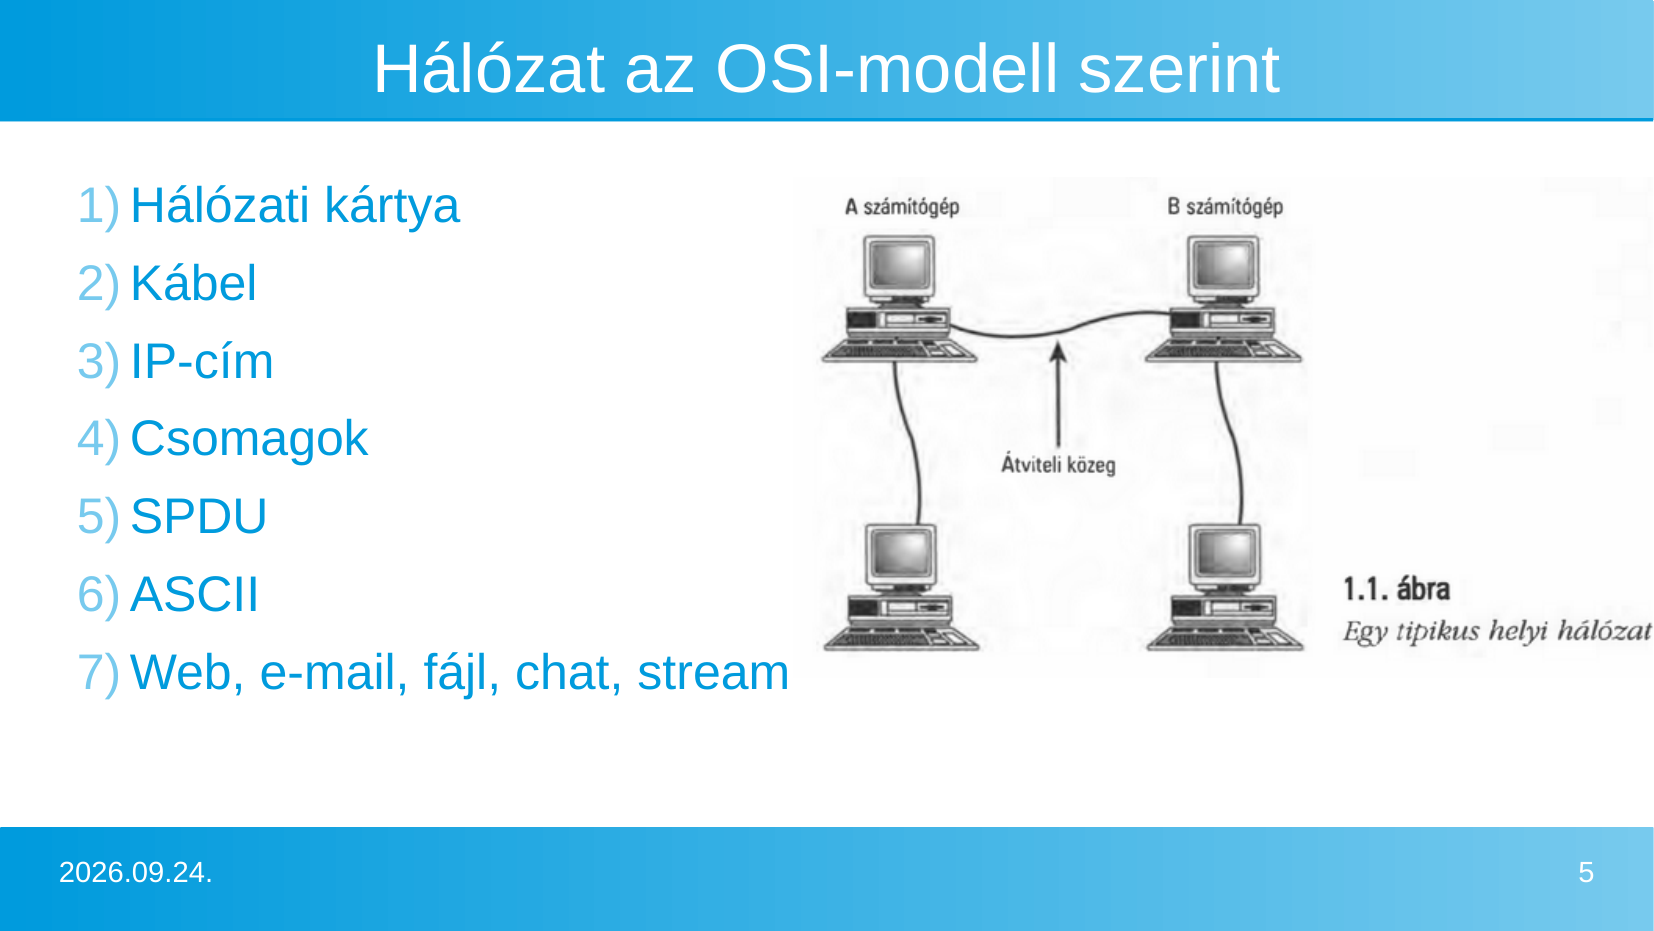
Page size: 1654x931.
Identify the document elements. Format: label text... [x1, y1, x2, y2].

title Hálózat az OSI-modell szerint [59, 29, 1595, 108]
picture [793, 177, 1654, 678]
list Hálózati kártya Kábel IP-cím Csomagok SPDU ASCII Web, e-mail, fájl, chat, stream [59, 177, 827, 768]
